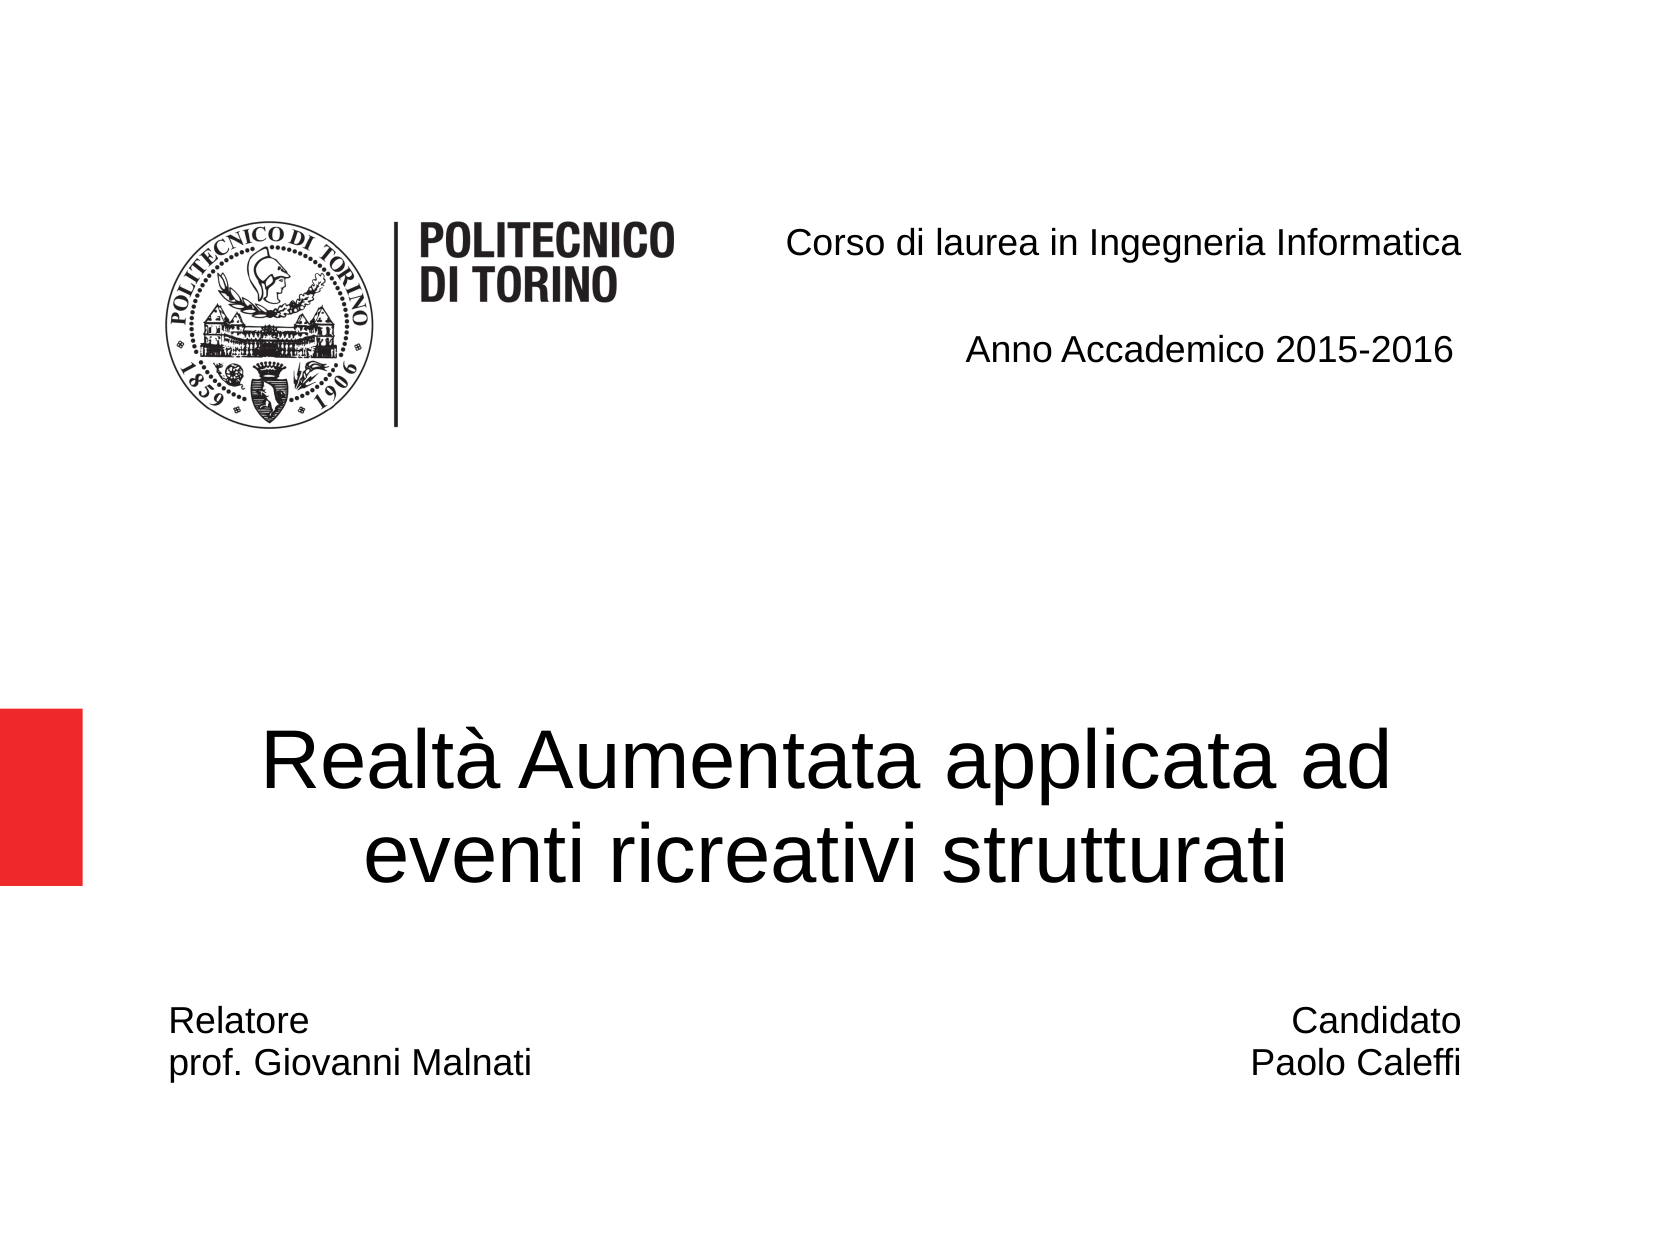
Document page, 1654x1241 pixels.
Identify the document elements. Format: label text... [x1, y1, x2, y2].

picture [165, 70, 674, 579]
text_box Candidato Paolo Caleffi [1039, 992, 1477, 1099]
text_box Realtà Aumentata applicata ad eventi ricreativi strutturati [186, 706, 1468, 908]
text_box Anno Accademico 2015-2016 [950, 321, 1471, 378]
text_box Corso di laurea in Ingegneria Informatica [770, 214, 1477, 271]
text_box Relatore prof. Giovanni Malnati [153, 992, 591, 1099]
